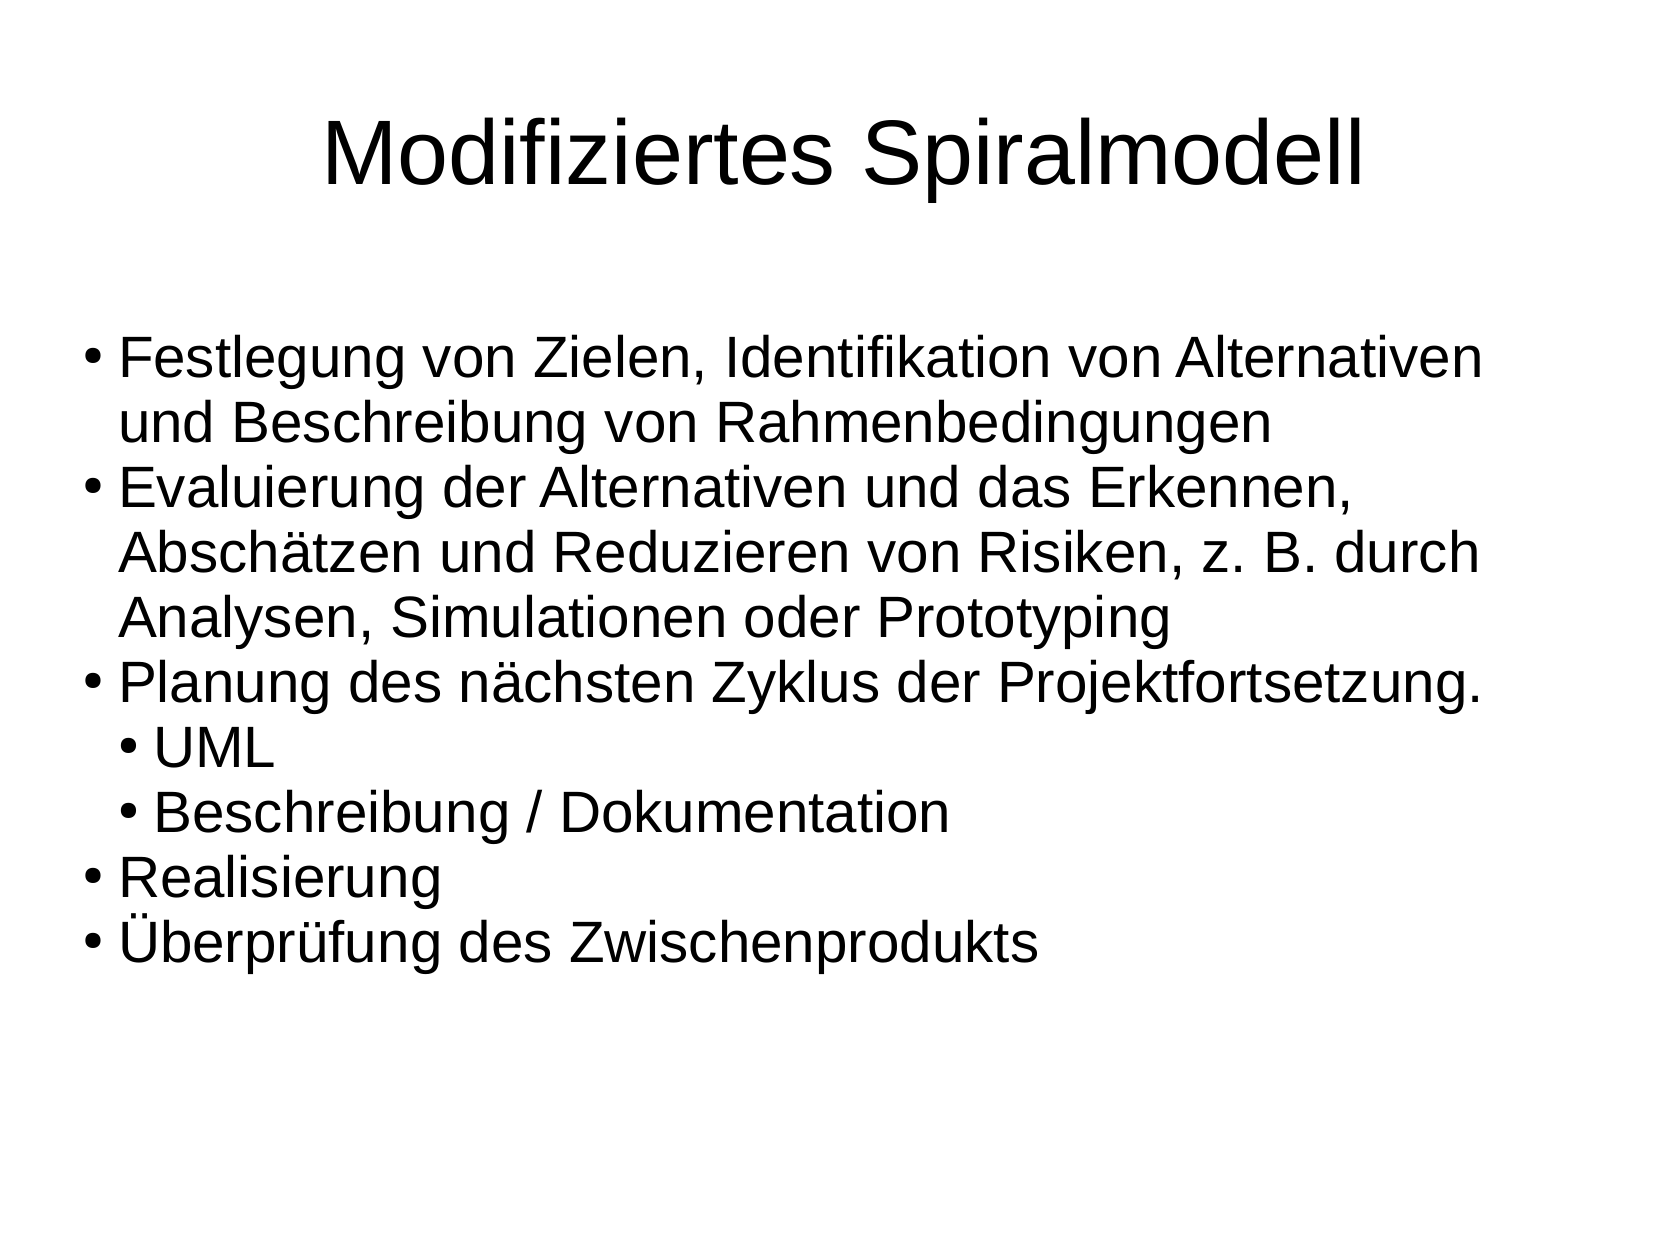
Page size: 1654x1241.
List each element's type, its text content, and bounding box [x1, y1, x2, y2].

title Modifiziertes Spiralmodell [82, 49, 1571, 257]
subtitle Festlegung von Zielen, Identifikation von Alternativen und Beschreibung von Rahmenbedingungen Evaluierung der Alternativen und das Erkennen, Abschätzen und Reduzieren von Risiken, z. B. durch Analysen, Simulationen oder Prototyping Planung des nächsten Zyklus der Projektfortsetzung. UML Beschreibung / Dokumentation Realisierung Überprüfung des Zwischenprodukts [82, 287, 1571, 1013]
